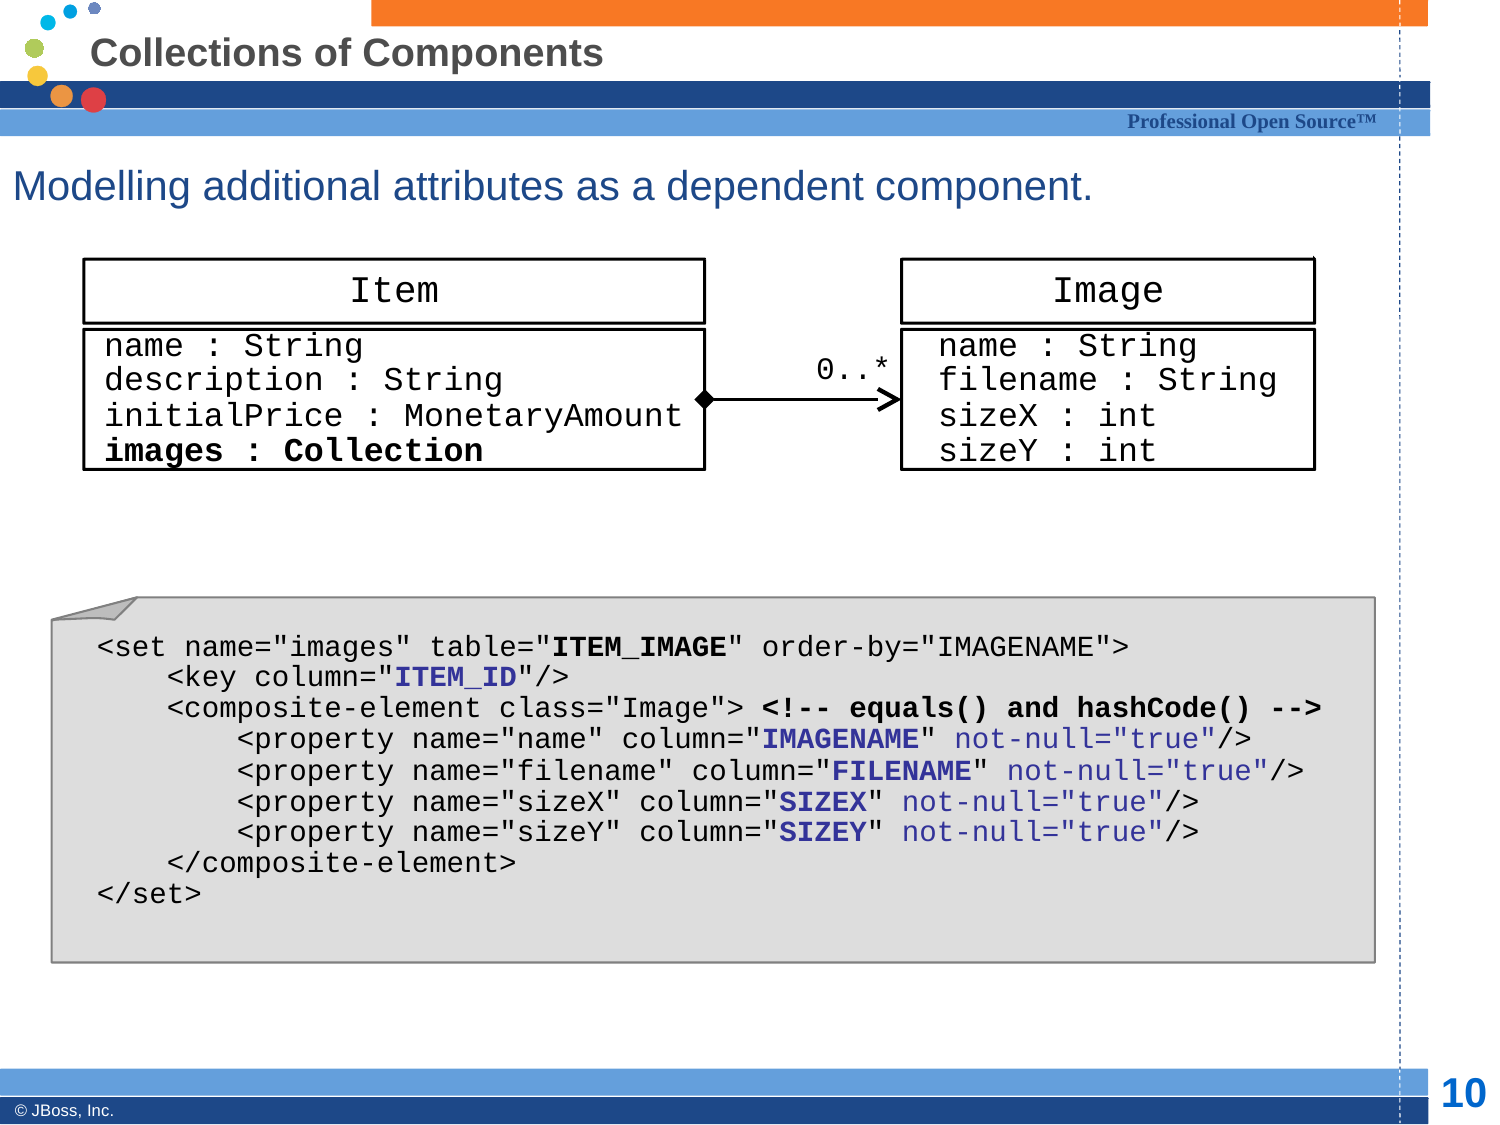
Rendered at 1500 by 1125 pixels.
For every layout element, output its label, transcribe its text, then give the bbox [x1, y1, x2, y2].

title Collections of Components [75, 20, 1351, 84]
list Modelling additional attributes as a dependent component. [12, 162, 1388, 1063]
text_box 0..* [816, 354, 892, 386]
text_box name : String filename : String sizeX : int sizeY : int [901, 329, 1315, 470]
text_box <set name="images" table="ITEM_IMAGE" order-by="IMAGENAME"> <key column="ITEM_ID"/> <composite-element class="Image"> <!-- equals() and hashCode() --> <property name="name" column="IMAGENAME" not-null="true"/> <property name="filename" column="FILENAME" not-null="true"/> <property name="sizeX" column="SIZEX" not-null="true"/> <property name="sizeY" column="SIZEY" not-null="true"/> </composite-element> </set> [82, 603, 1347, 919]
text_box name : String description : String initialPrice : MonetaryAmount images : Collection [83, 329, 705, 470]
text_box Item [83, 259, 705, 324]
text_box [51, 597, 1375, 963]
text_box Image [901, 259, 1315, 324]
